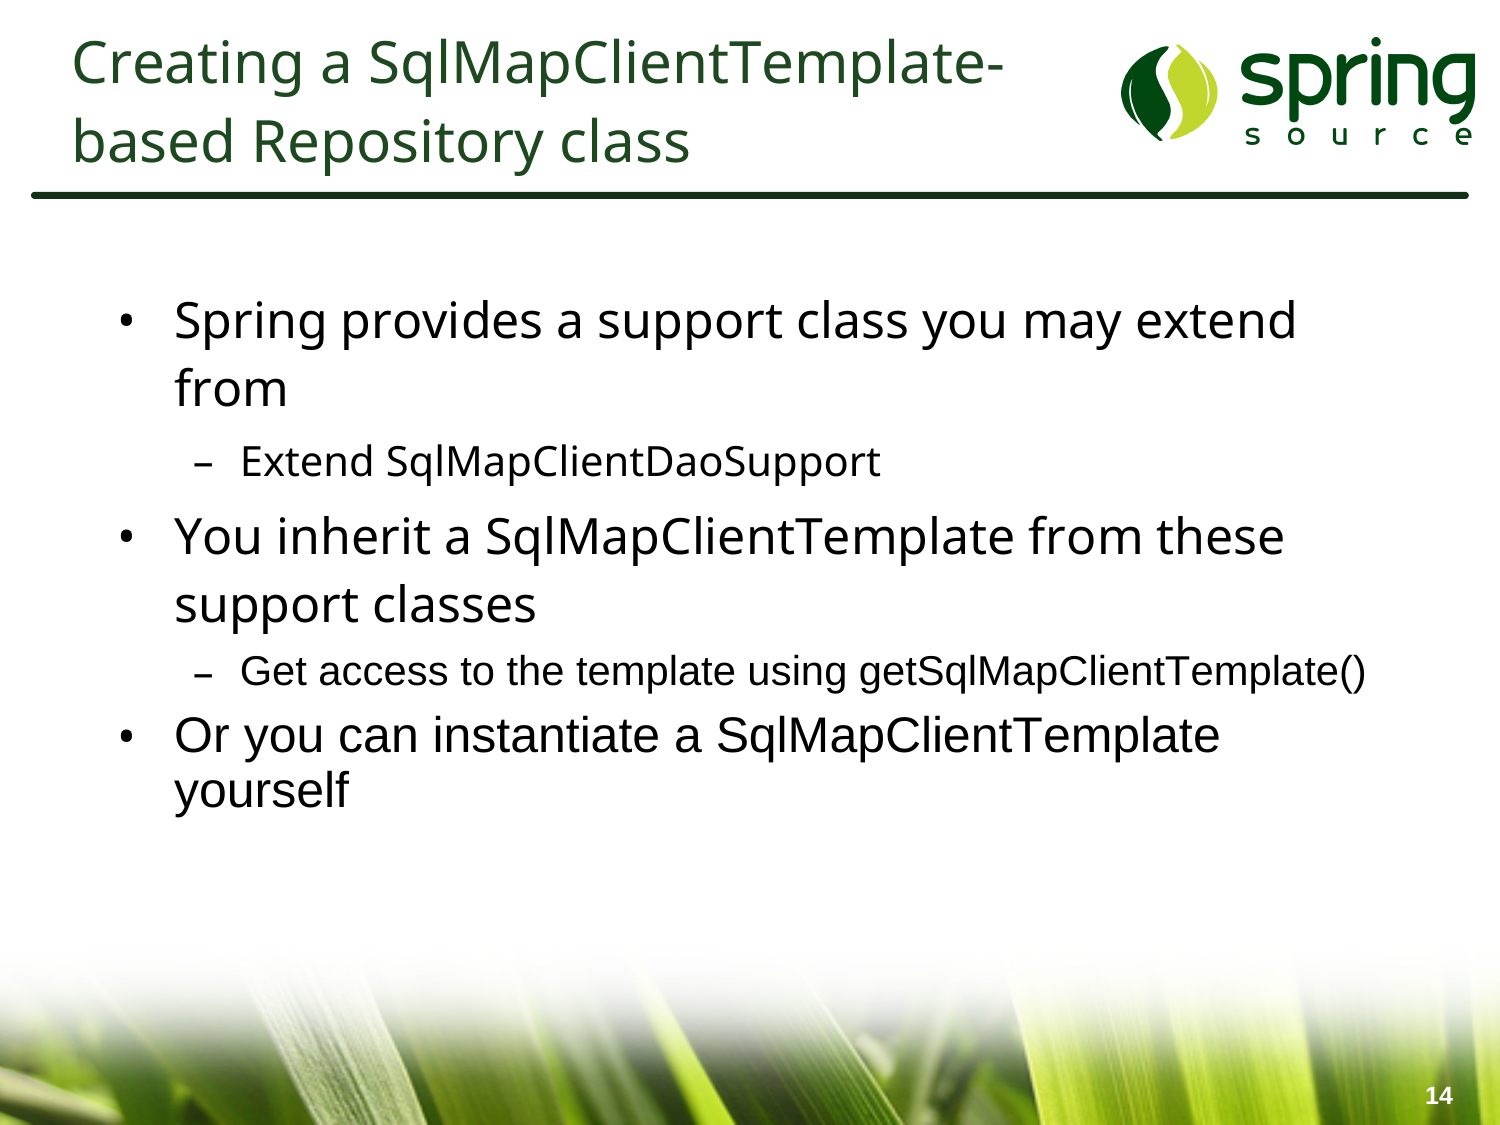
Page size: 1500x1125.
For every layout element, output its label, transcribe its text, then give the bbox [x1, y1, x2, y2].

title Creating a SqlMapClientTemplate-based Repository class [56, 13, 1089, 177]
picture [0, 944, 1500, 1125]
list Spring provides a support class you may extend from Extend SqlMapClientDaoSupport You inherit a SqlMapClientTemplate from these support classes Get access to the template using getSqlMapClientTemplate() Or you can instantiate a SqlMapClientTemplate yourself [103, 277, 1404, 790]
picture [1121, 37, 1475, 145]
